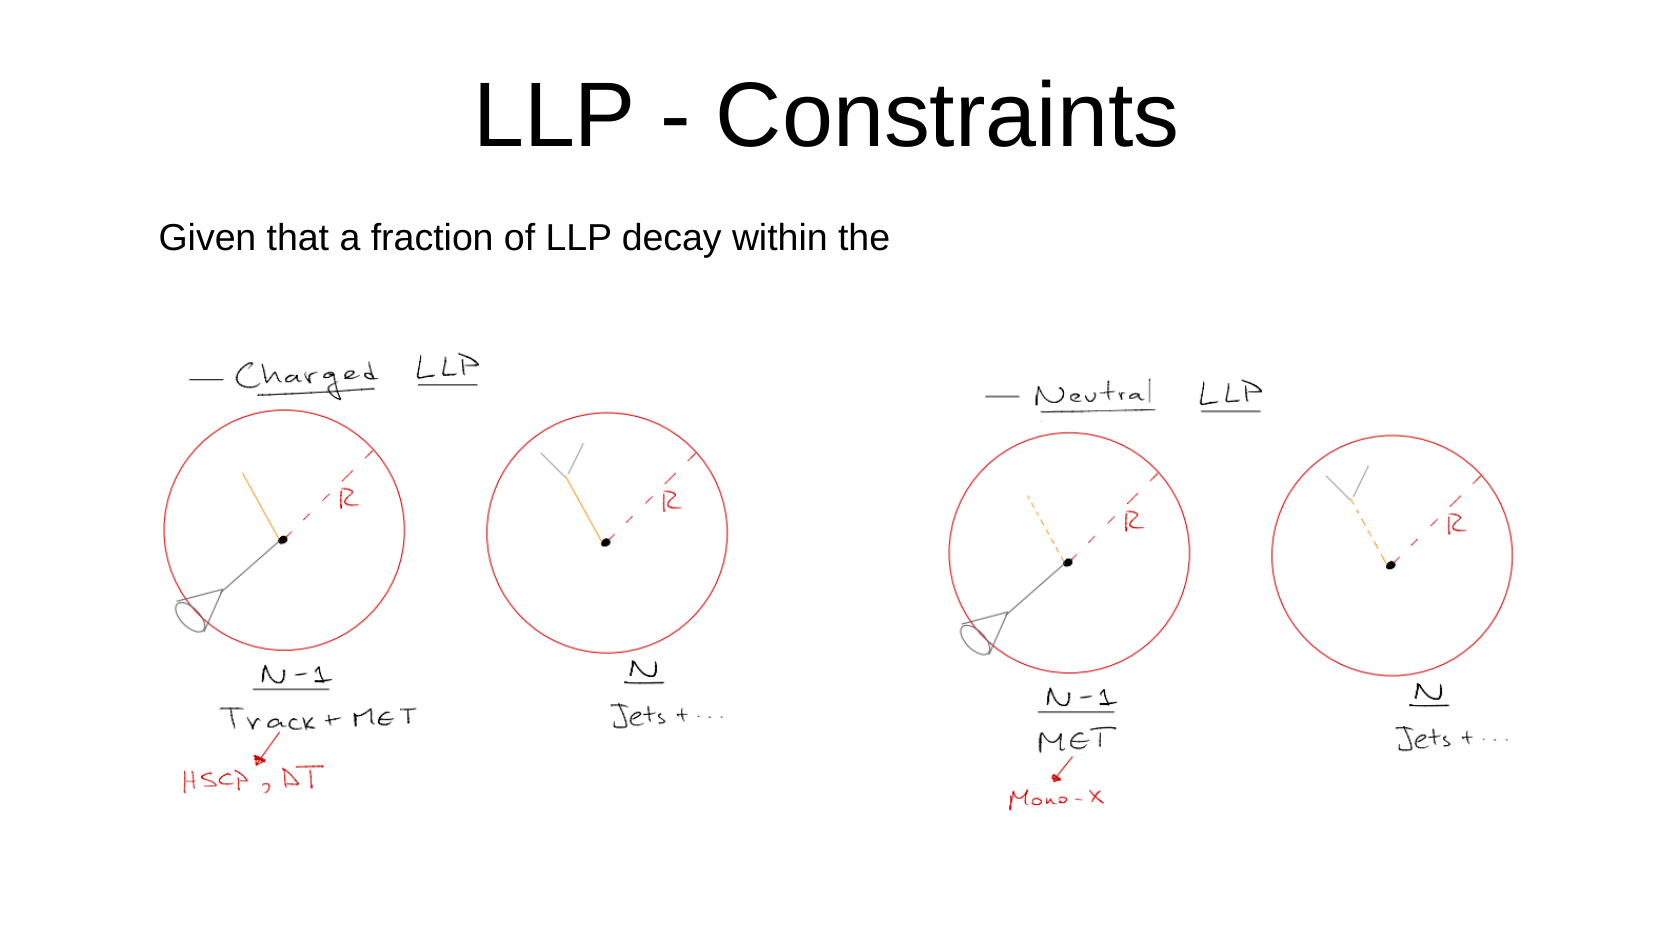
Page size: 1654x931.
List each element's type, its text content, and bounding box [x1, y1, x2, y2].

picture [147, 321, 798, 827]
title LLP - Constraints [82, 37, 1571, 193]
text_box Given that a fraction of LLP decay within the [143, 208, 917, 266]
picture [915, 354, 1565, 824]
